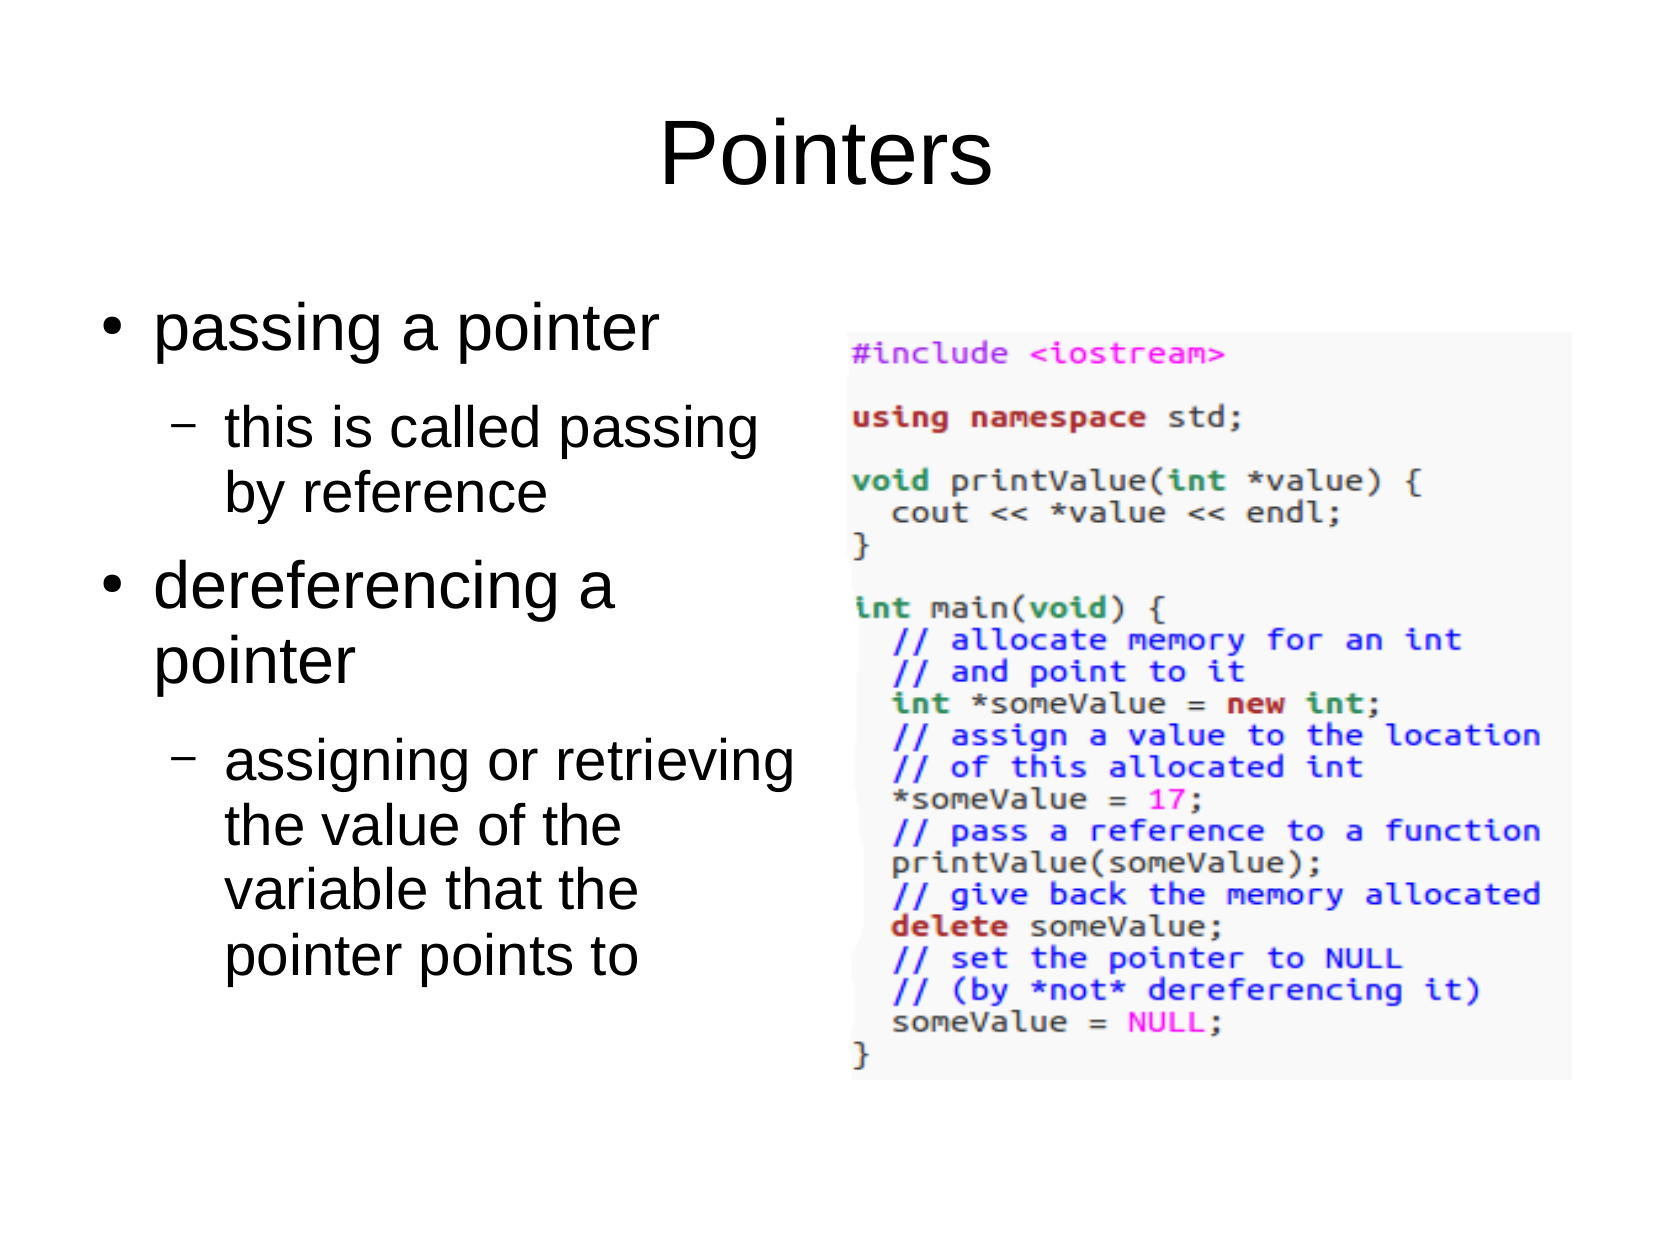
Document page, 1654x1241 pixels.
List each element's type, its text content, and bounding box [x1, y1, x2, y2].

list passing a pointer this is called passing by reference dereferencing a pointer assigning or retrieving the value of the variable that the pointer points to [82, 290, 809, 1010]
title Pointers [82, 49, 1571, 257]
picture [845, 332, 1572, 1081]
